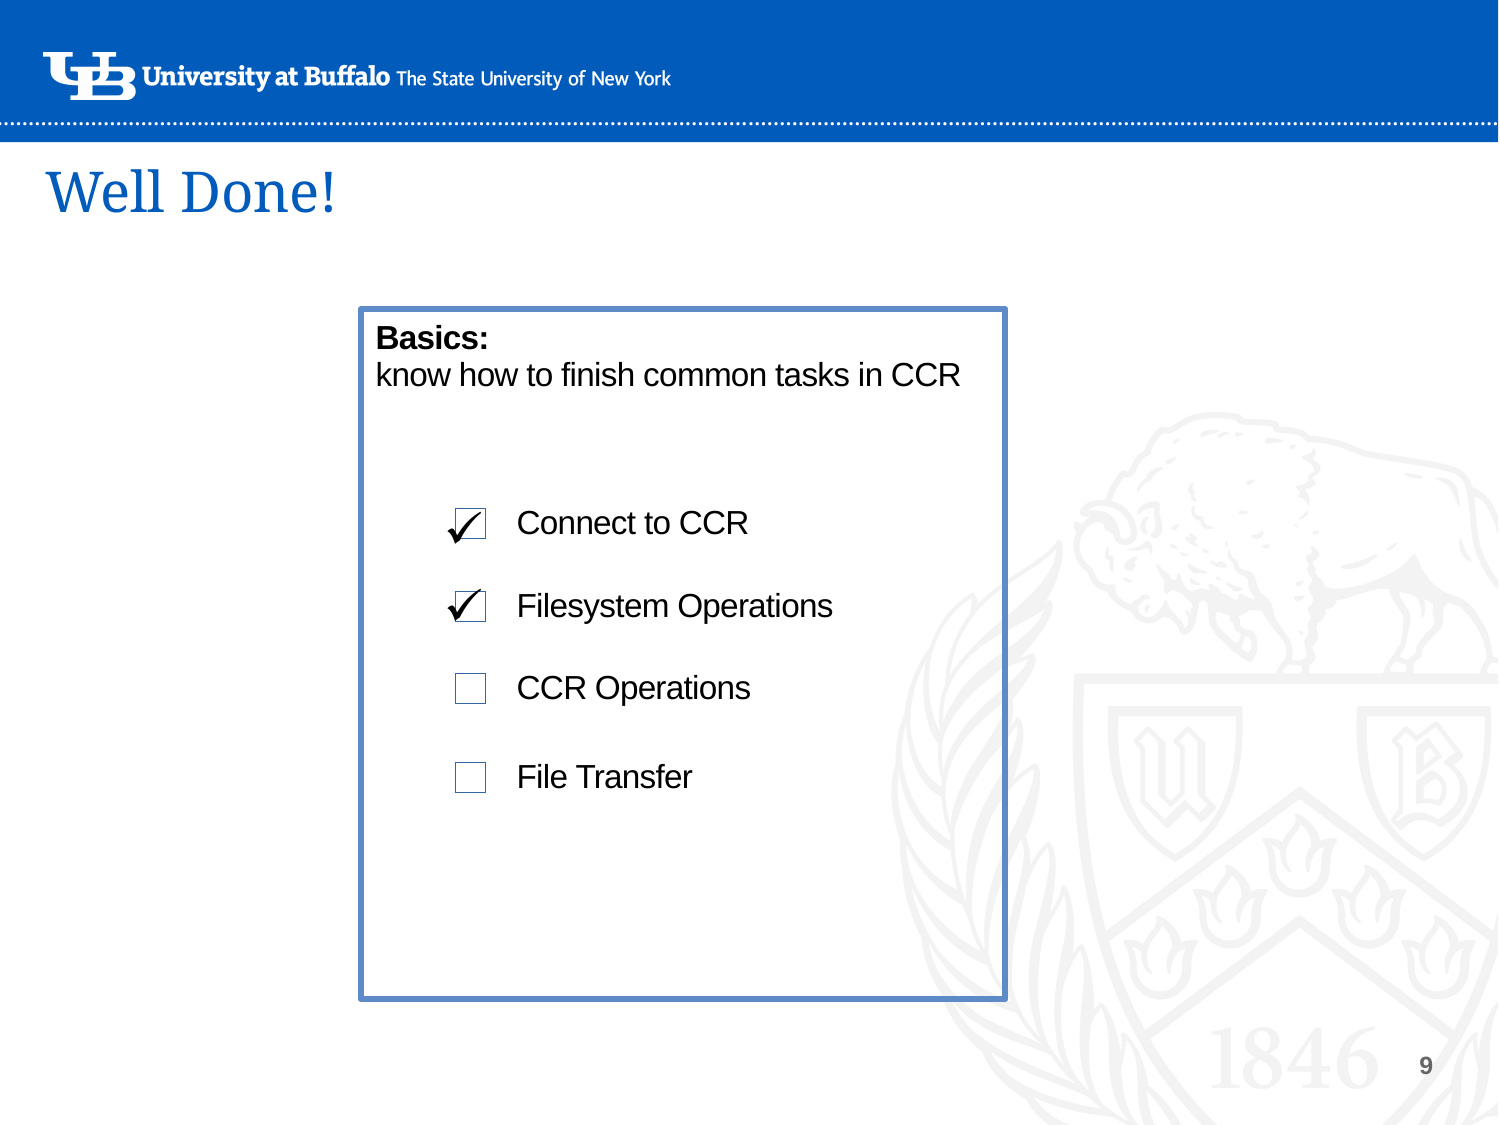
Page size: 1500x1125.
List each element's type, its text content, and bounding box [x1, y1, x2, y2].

text_box ✓ [429, 508, 496, 569]
title Well Done! [30, 153, 1387, 233]
text_box ✓ [429, 585, 496, 646]
text_box File Transfer [501, 751, 748, 804]
text_box Filesystem Operations [501, 579, 868, 633]
text_box Basics: know how to finish common tasks in CCR [360, 312, 1003, 405]
text_box Connect to CCR [501, 497, 784, 550]
picture [0, 0, 1499, 1125]
text_box [360, 309, 1006, 1000]
text_box CCR Operations [501, 662, 868, 715]
